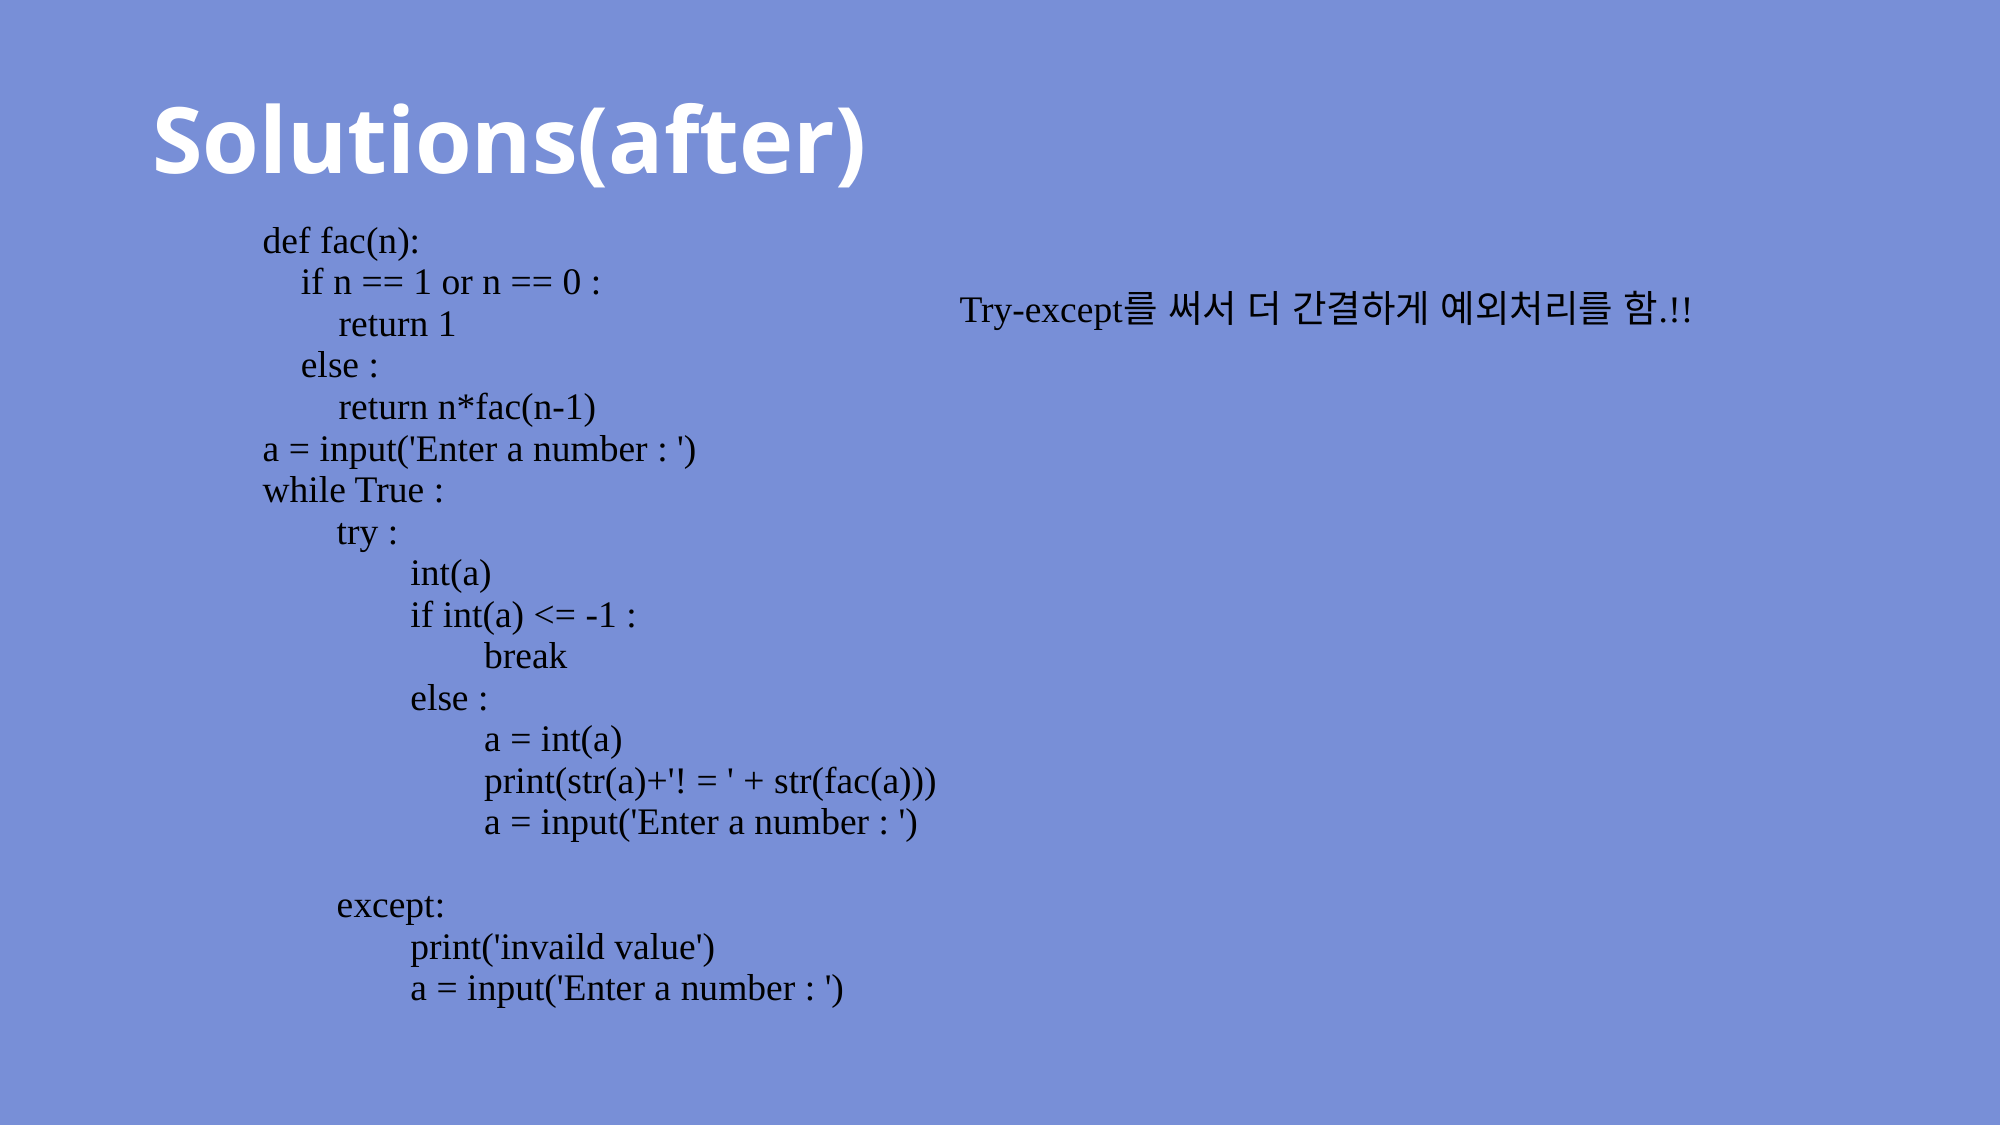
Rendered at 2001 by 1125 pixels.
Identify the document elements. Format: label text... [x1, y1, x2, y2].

text_box Solutions(after) [137, 35, 1863, 253]
text_box def fac(n): if n == 1 or n == 0 : return 1 else : return n*fac(n-1) a = input('Enter a number : ') while True : try : int(a) if int(a) <= -1 : break else : a = int(a) print(str(a)+'! = ' + str(fac(a))) a = input('Enter a number : ') except: print('invaild value') a = input('Enter a number : ') [248, 212, 1819, 1125]
text_box Try-except를 써서 더 간결하게 예외처리를 함.!! [944, 271, 1796, 398]
